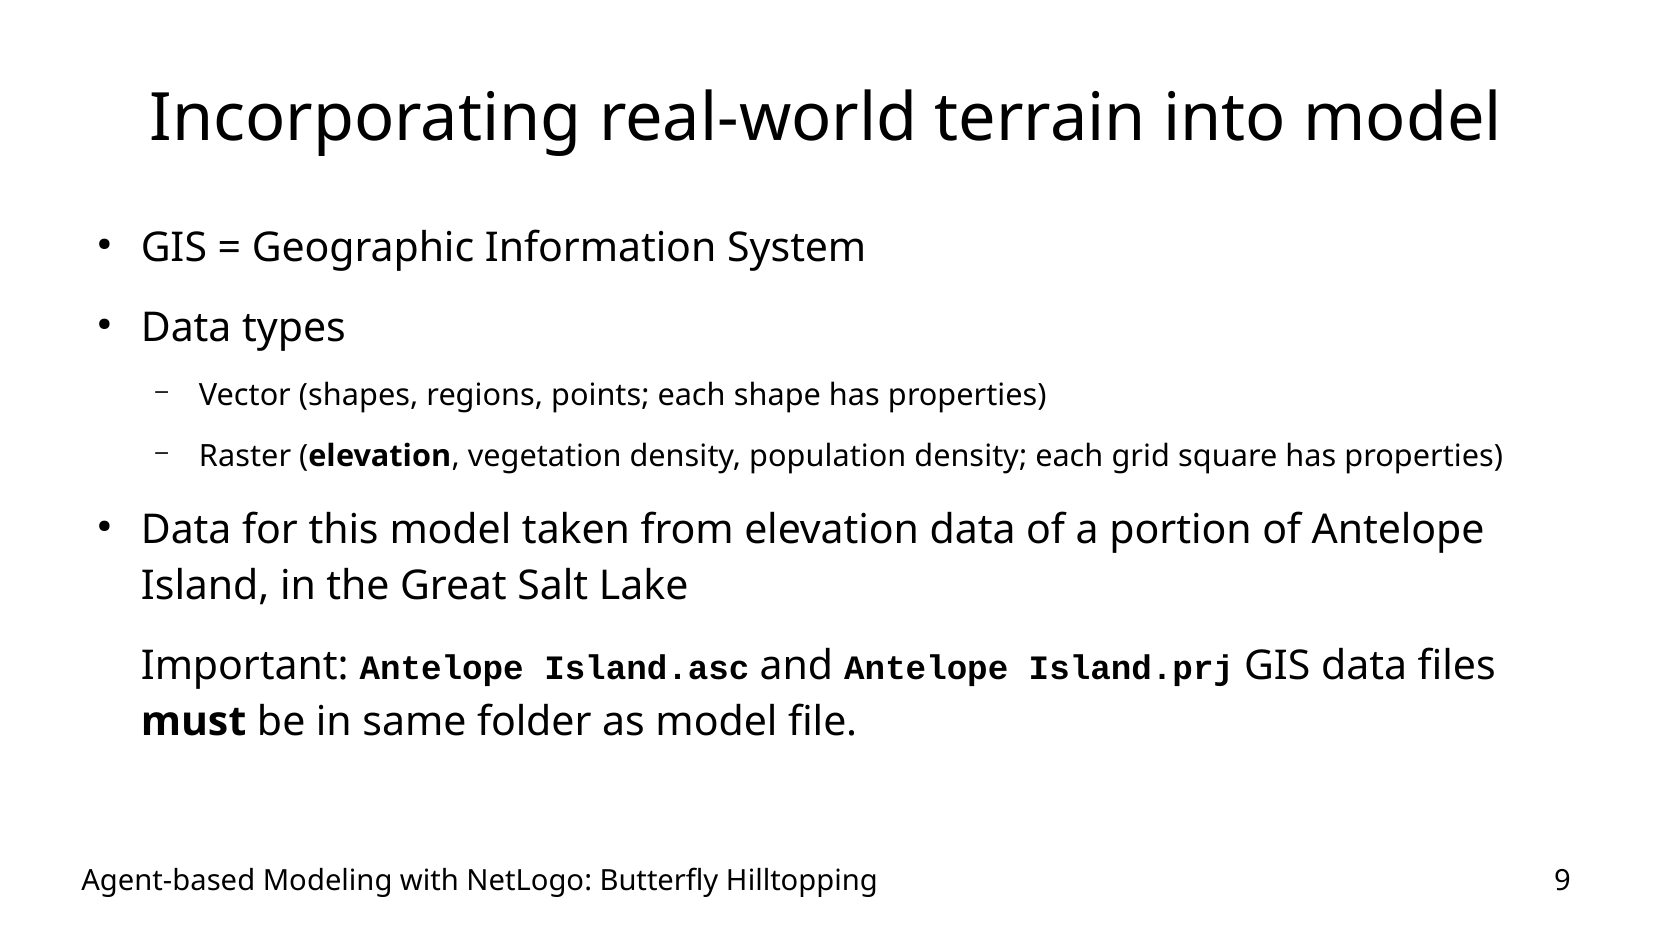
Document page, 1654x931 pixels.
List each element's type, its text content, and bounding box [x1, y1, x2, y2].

list GIS = Geographic Information System Data types Vector (shapes, regions, points; each shape has properties) Raster (elevation, vegetation density, population density; each grid square has properties) Data for this model taken from elevation data of a portion of Antelope Island, in the Great Salt Lake Important: Antelope Island.asc and Antelope Island.prj GIS data files must be in same folder as model file. [82, 217, 1571, 758]
title Incorporating real-world terrain into model [82, 12, 1571, 217]
